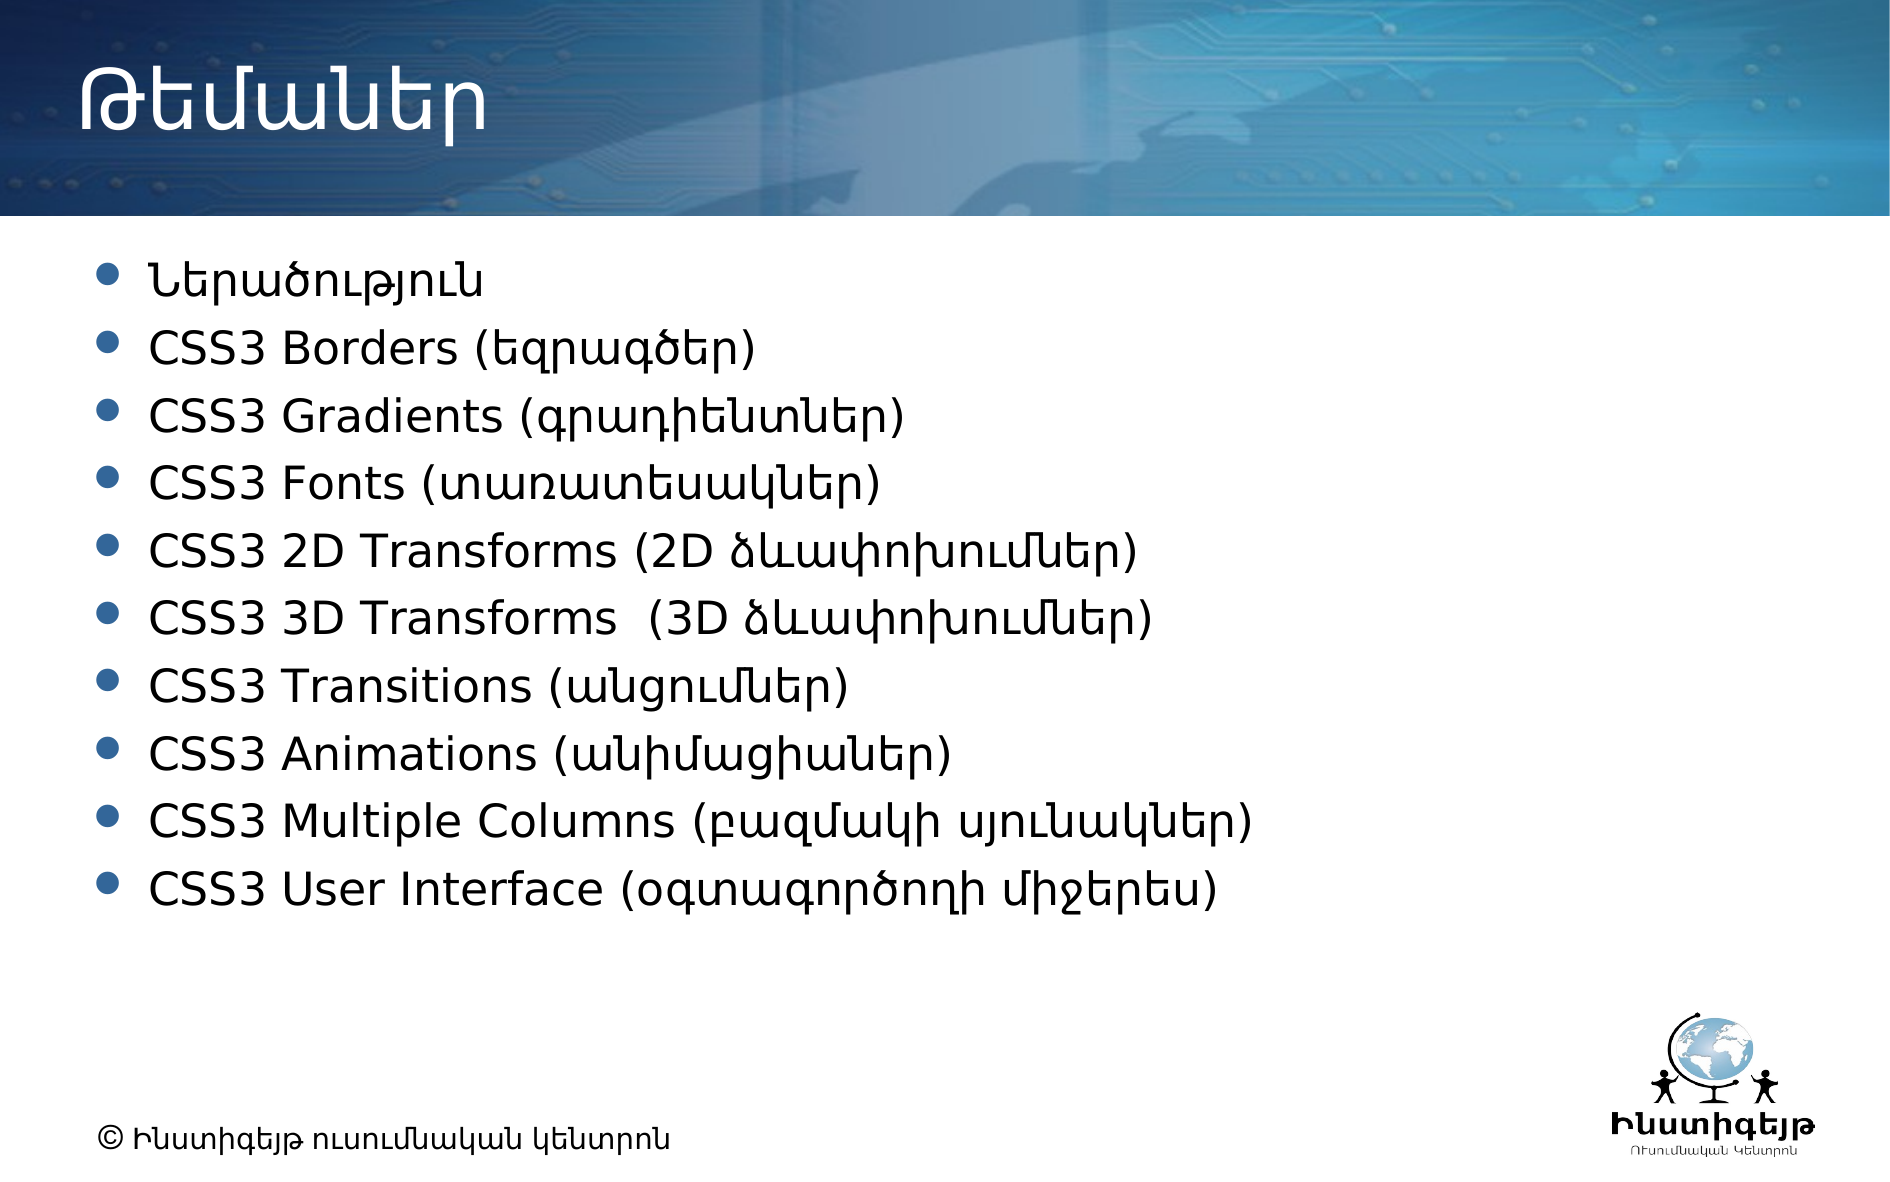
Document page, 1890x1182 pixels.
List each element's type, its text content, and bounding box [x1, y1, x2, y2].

picture [1612, 1012, 1815, 1157]
picture [0, 0, 1890, 216]
list Ներածություն CSS3 Borders (եզրագծեր) CSS3 Gradients (գրադիենտներ) CSS3 Fonts (տառատեսակներ) CSS3 2D Transforms (2D ձևափոխումներ) CSS3 3D Transforms (3D ձևափոխումներ) CSS3 Transitions (անցումներ) CSS3 Animations (անիմացիաներ) CSS3 Multiple Columns (բազմակի սյունակներ) CSS3 User Interface (օգտագործողի միջերես) [93, 258, 1783, 280]
